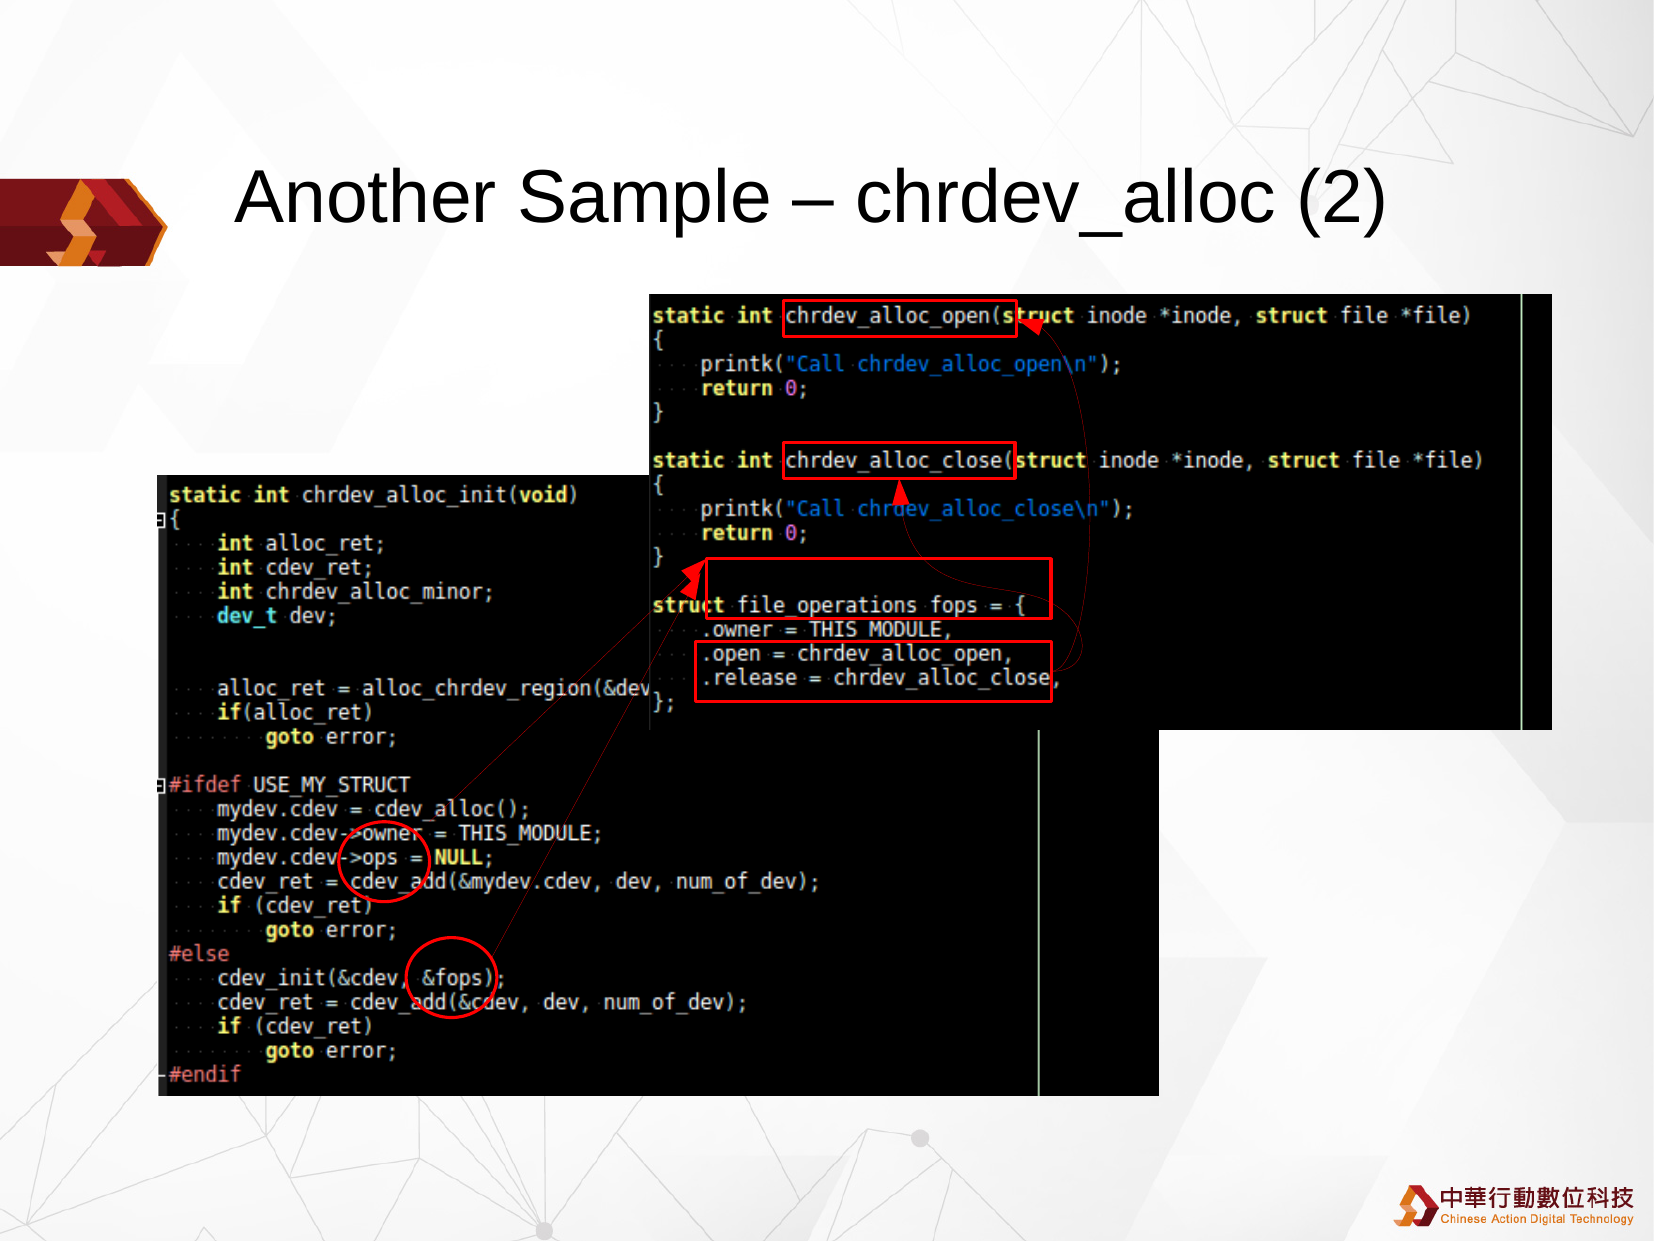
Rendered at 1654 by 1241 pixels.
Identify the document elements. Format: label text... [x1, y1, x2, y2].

picture [0, 0, 1654, 1241]
title Another Sample – chrdev_alloc (2) [118, 112, 1506, 281]
